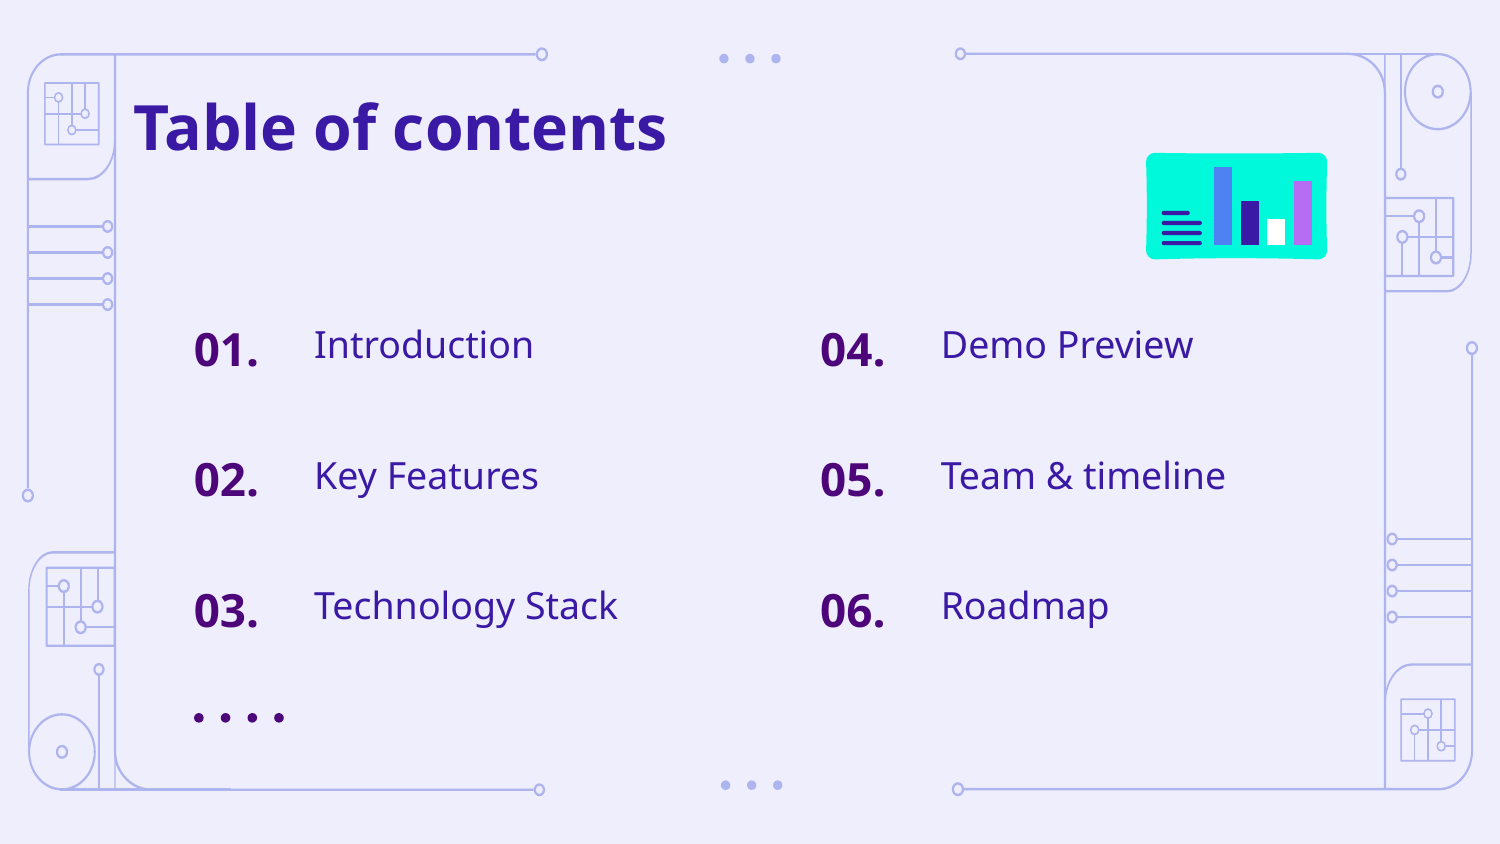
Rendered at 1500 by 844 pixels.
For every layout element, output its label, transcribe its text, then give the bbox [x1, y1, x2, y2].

subtitle Team & timeline [925, 436, 1364, 521]
text_box [194, 713, 204, 723]
title 03. [178, 576, 299, 642]
text_box [1295, 182, 1311, 244]
text_box [1268, 220, 1284, 244]
subtitle Technology Stack [299, 567, 737, 651]
text_box [220, 713, 231, 723]
text_box [1163, 231, 1201, 235]
subtitle Demo Preview [925, 306, 1364, 390]
text_box [274, 713, 284, 723]
text_box [247, 713, 258, 723]
text_box [1162, 211, 1189, 215]
text_box [1242, 202, 1258, 244]
title 01. [178, 315, 299, 381]
subtitle Roadmap [925, 567, 1364, 651]
title 05. [805, 445, 925, 512]
text_box [1215, 168, 1231, 244]
subtitle Introduction [299, 306, 737, 390]
text_box [1163, 221, 1201, 225]
title 06. [805, 576, 925, 642]
title Table of contents [118, 72, 1382, 167]
subtitle Key Features [299, 436, 737, 521]
title 02. [178, 445, 299, 512]
title 04. [805, 315, 925, 381]
